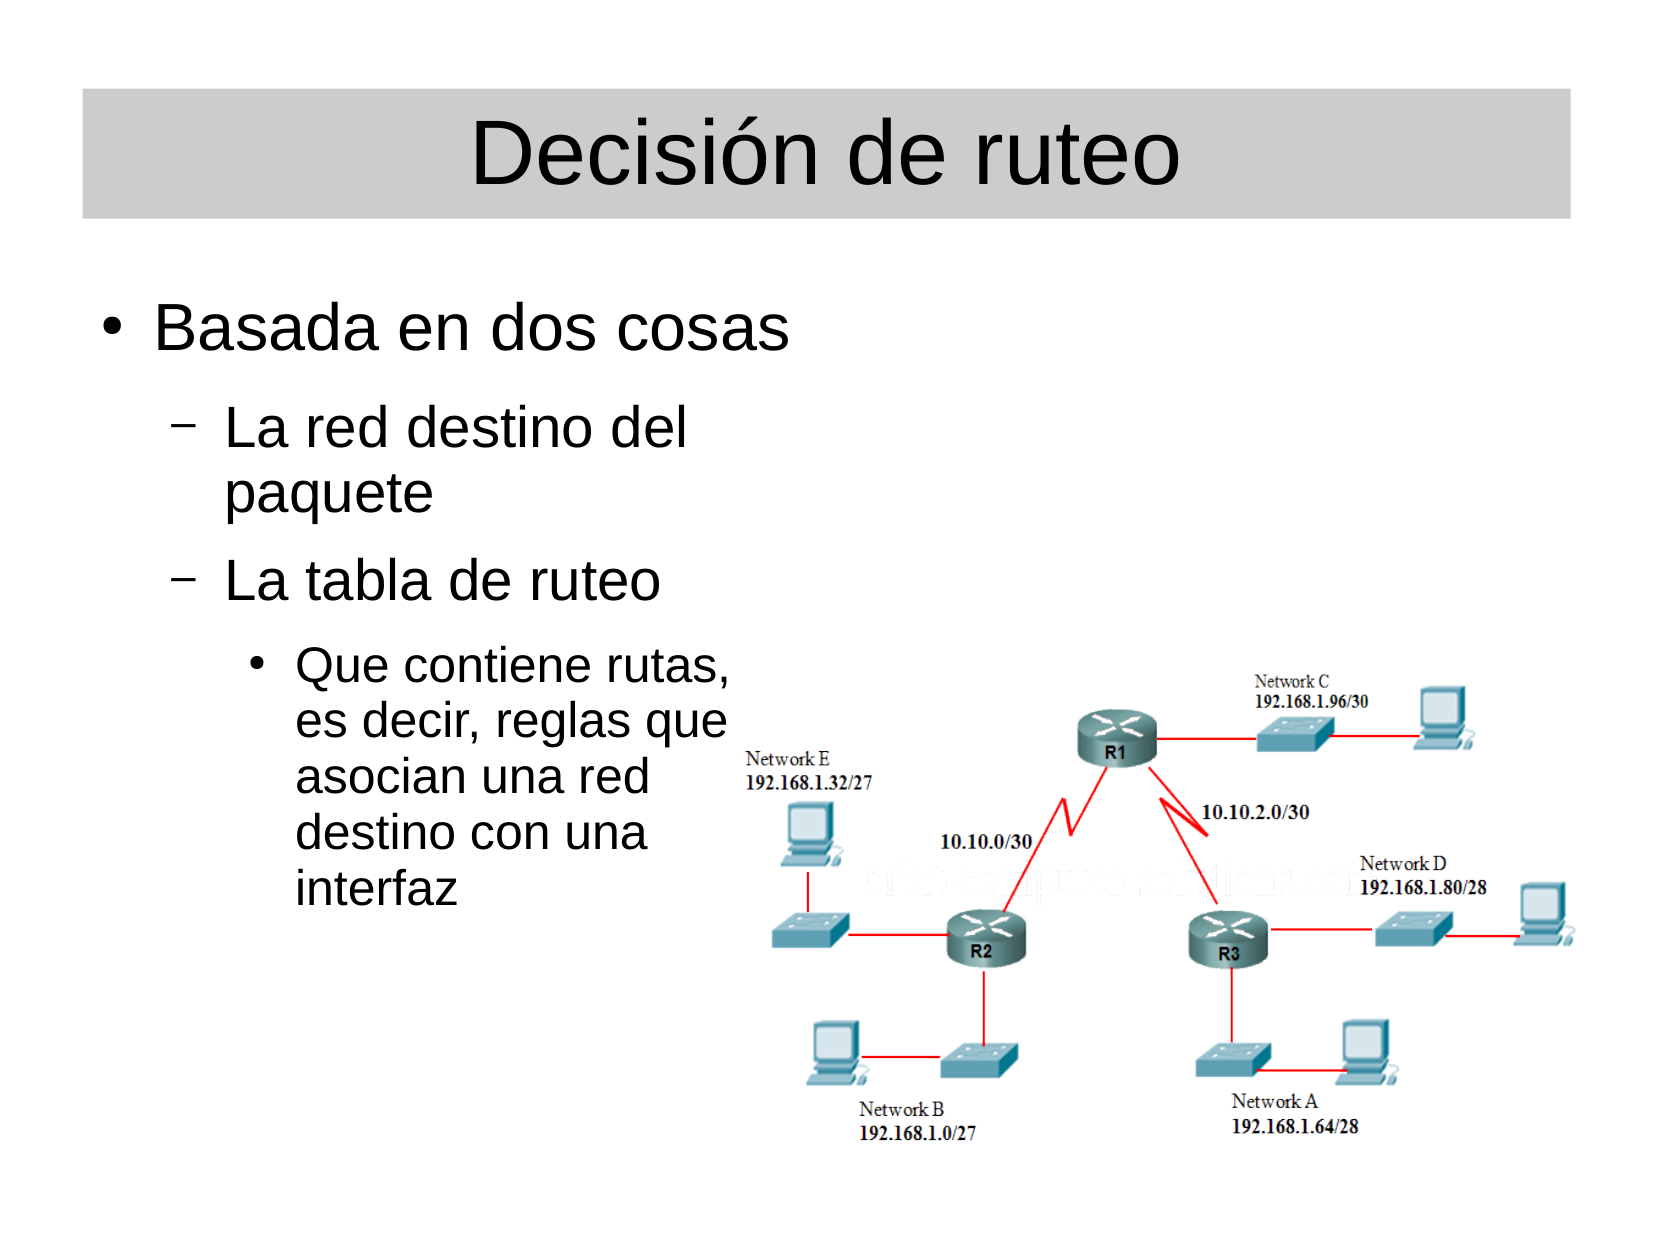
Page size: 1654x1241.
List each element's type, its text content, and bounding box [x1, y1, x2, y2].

list Basada en dos cosas La red destino del paquete La tabla de ruteo Que contiene rutas, es decir, reglas que asocian una red destino con una interfaz [82, 290, 793, 1010]
picture [731, 657, 1619, 1170]
title Decisión de ruteo [82, 49, 1571, 257]
